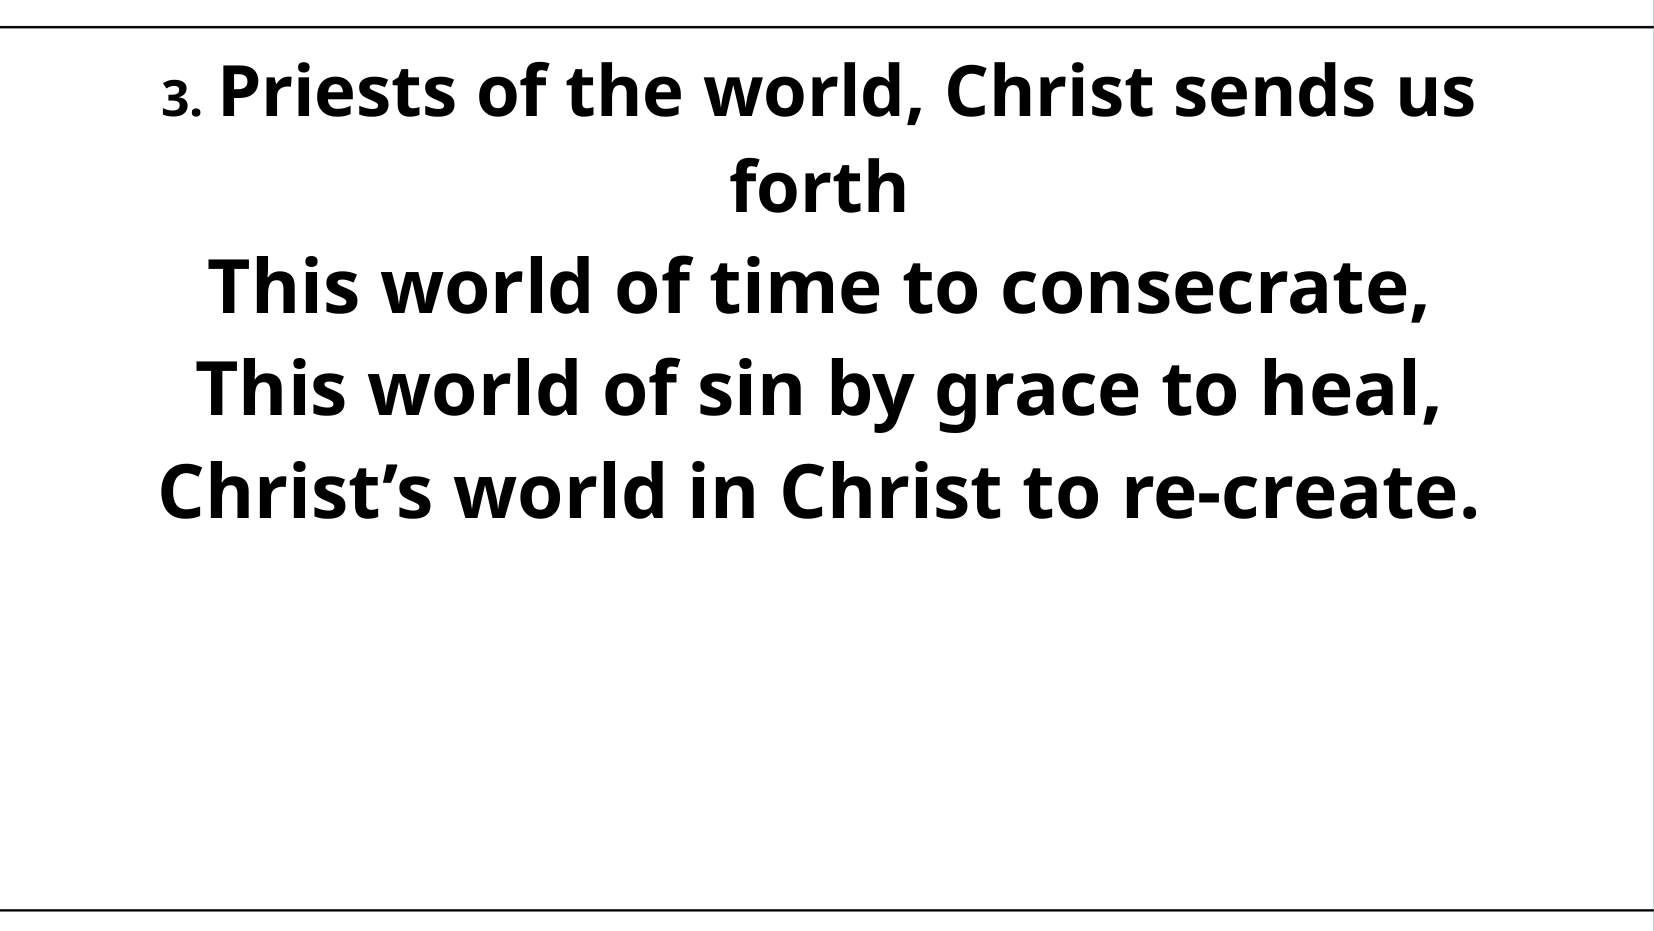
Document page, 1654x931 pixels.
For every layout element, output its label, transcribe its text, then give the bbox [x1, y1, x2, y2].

text_box 3. Priests of the world, Christ sends us forth This world of time to consecrate, This world of sin by grace to heal, Christ’s world in Christ to re-create. [69, 32, 1570, 442]
picture [0, 0, 1654, 931]
